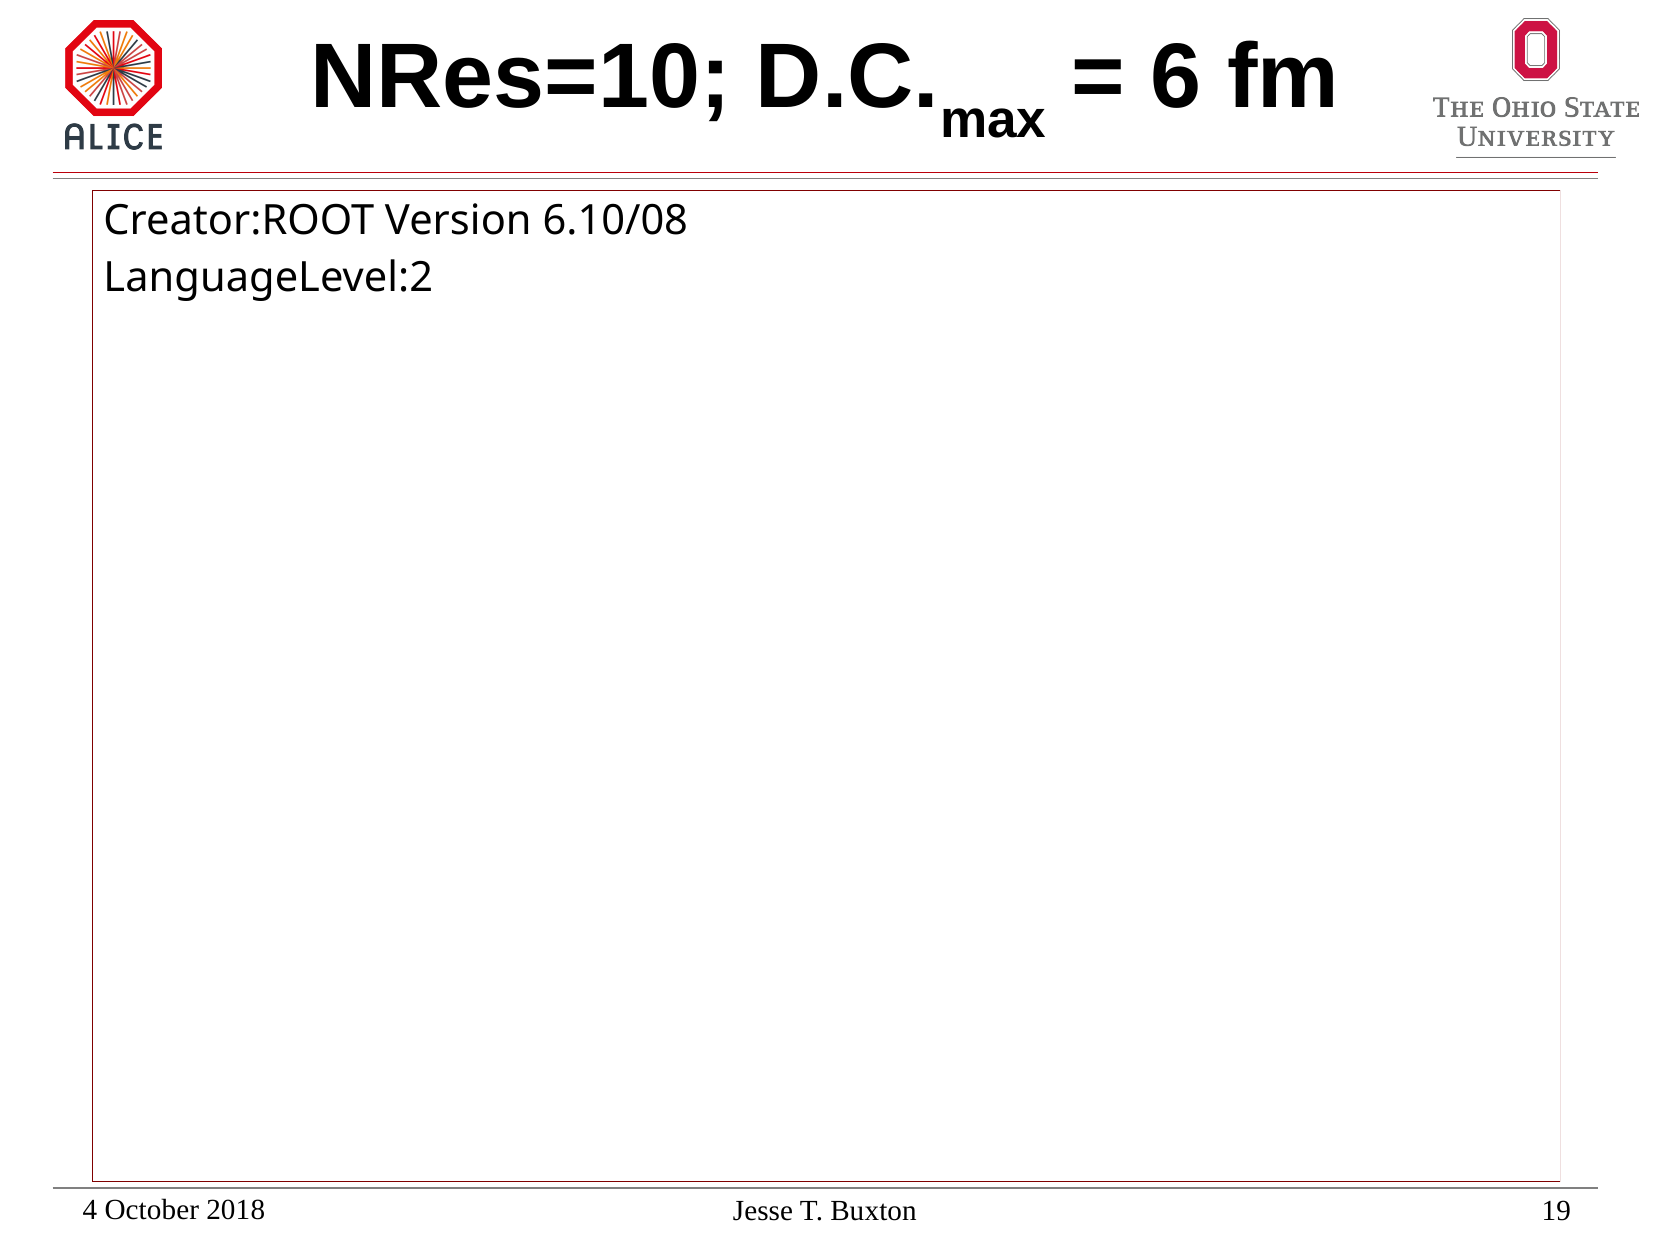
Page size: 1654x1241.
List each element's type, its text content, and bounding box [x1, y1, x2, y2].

title NRes=10; D.C.max = 6 fm [137, 1, 1513, 172]
picture [1513, 5, 1642, 171]
picture [90, 187, 1561, 1182]
picture [65, 20, 137, 150]
